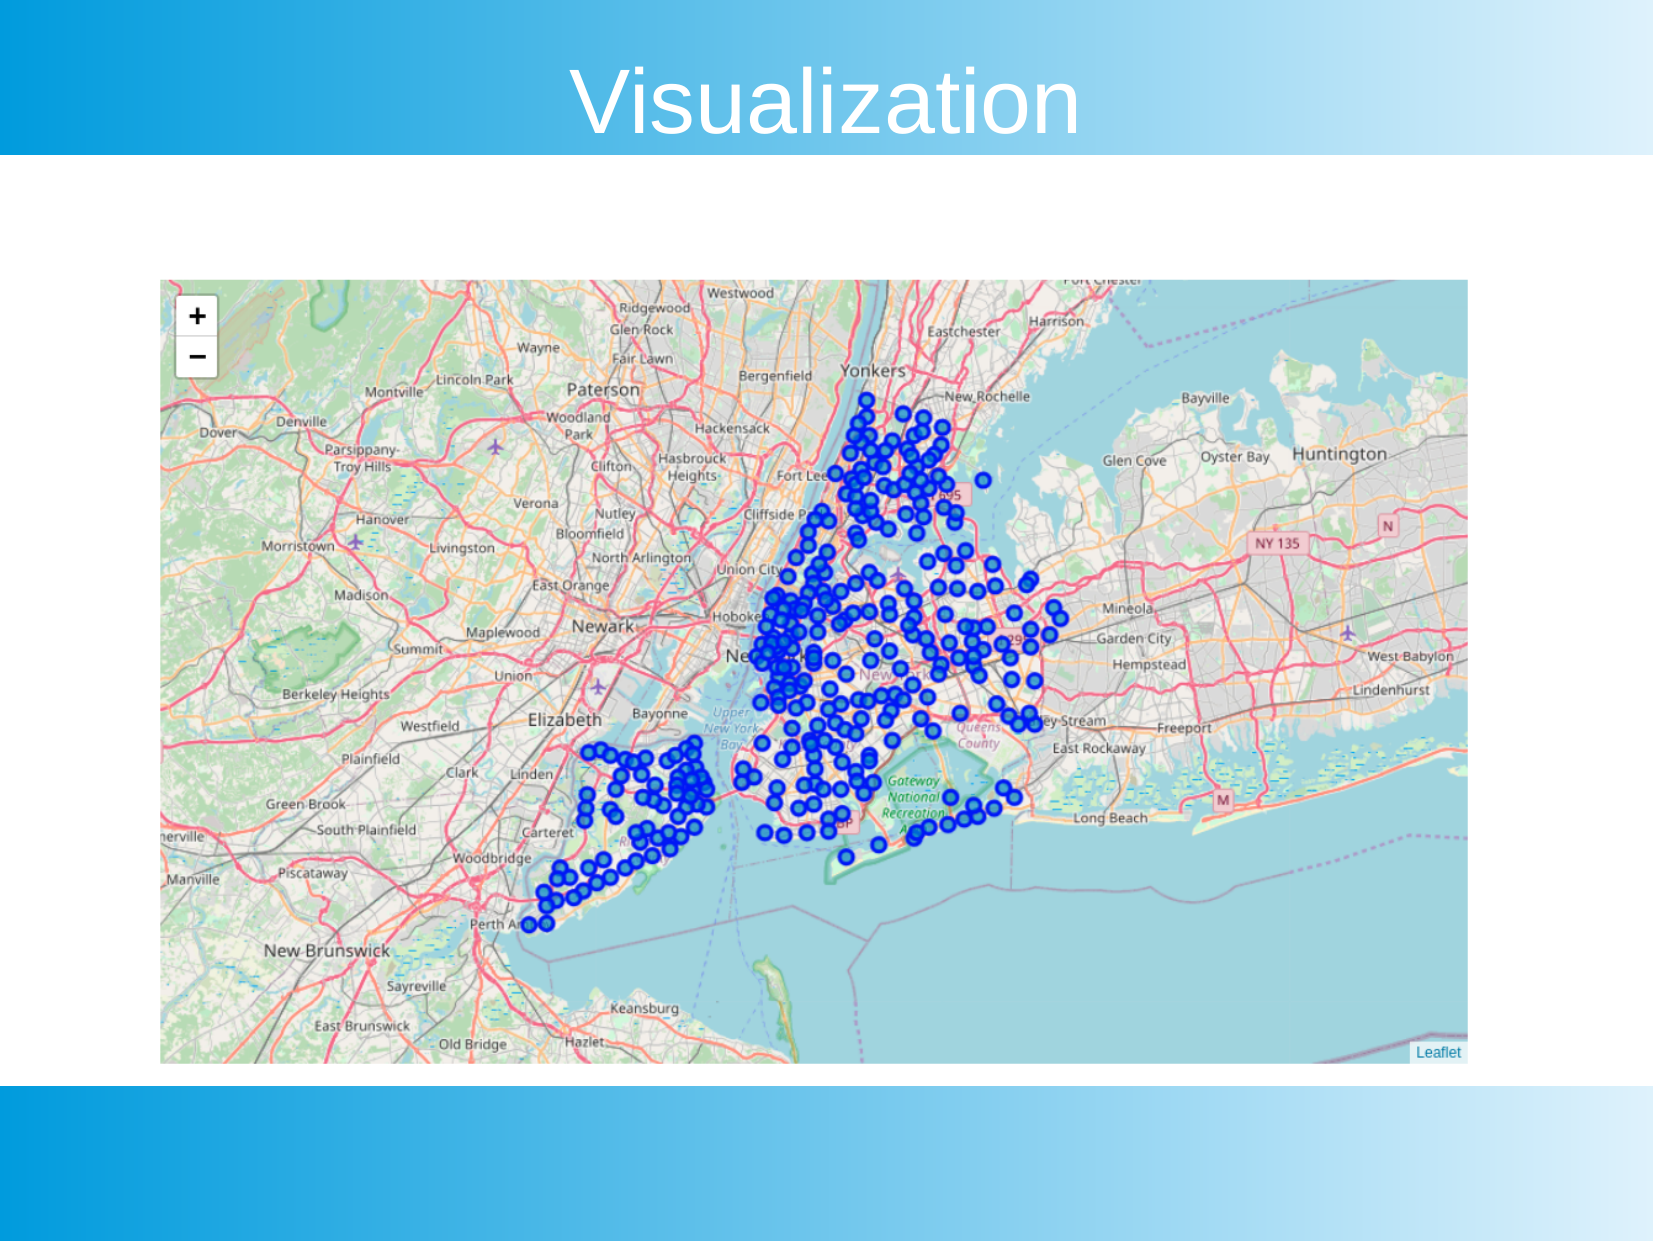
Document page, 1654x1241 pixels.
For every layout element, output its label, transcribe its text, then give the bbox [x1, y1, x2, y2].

title Visualization [82, 49, 1571, 155]
picture [153, 275, 1479, 1075]
